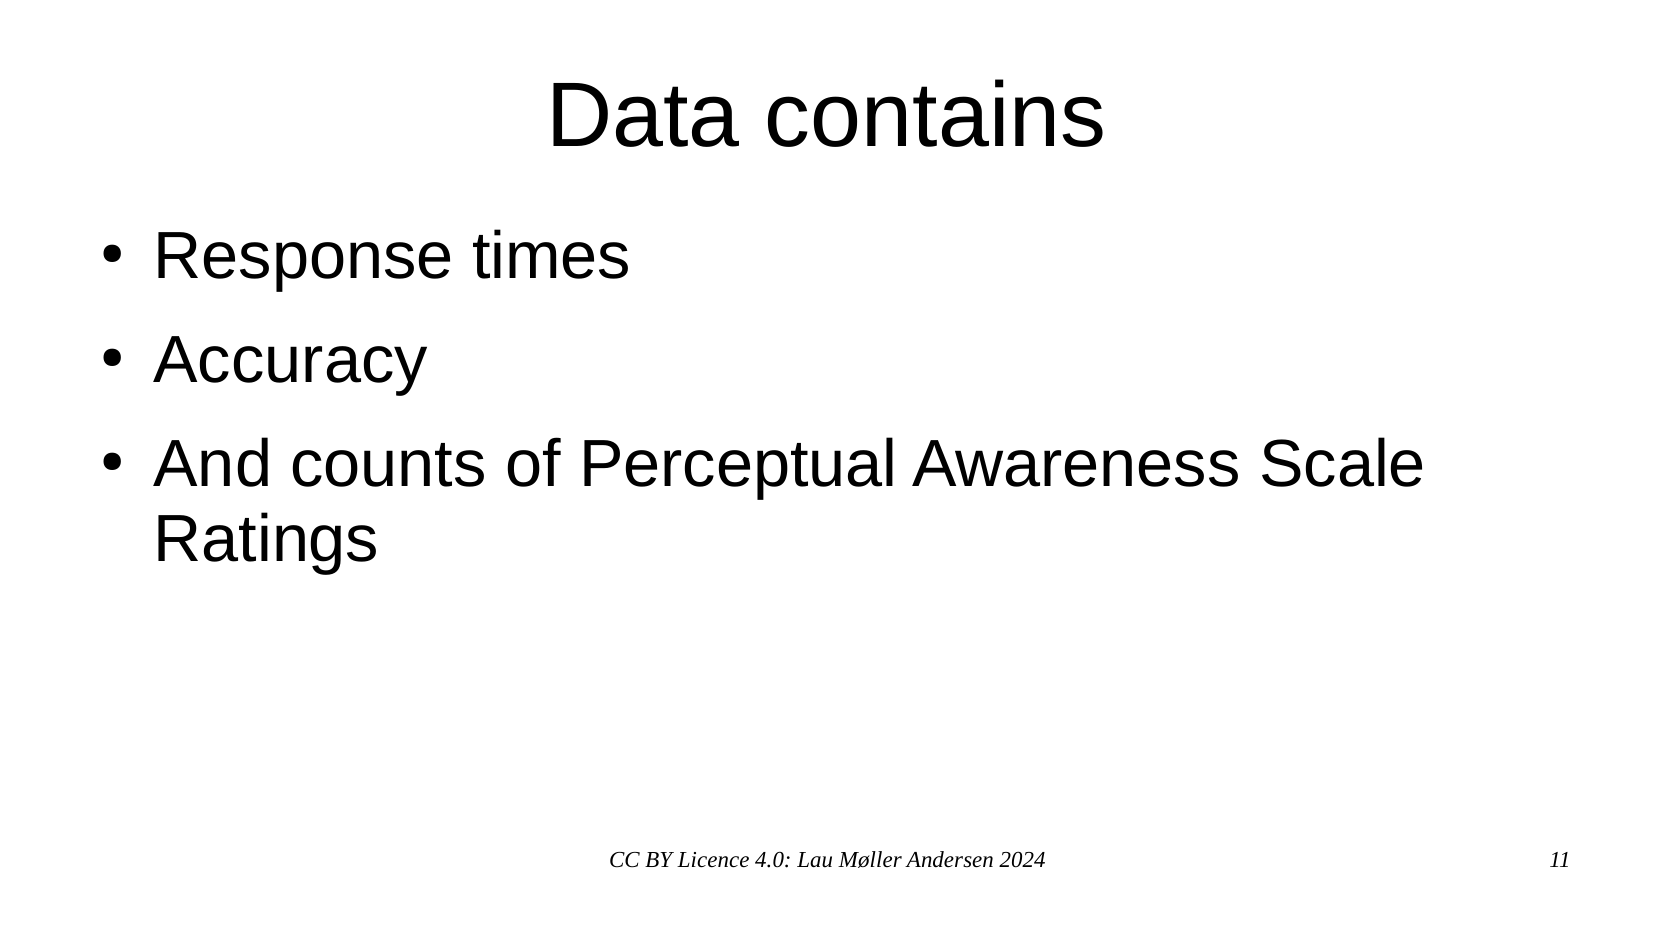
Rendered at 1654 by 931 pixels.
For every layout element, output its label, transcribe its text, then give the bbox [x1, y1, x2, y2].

list Response times Accuracy And counts of Perceptual Awareness Scale Ratings [82, 217, 1571, 758]
title Data contains [82, 37, 1571, 193]
